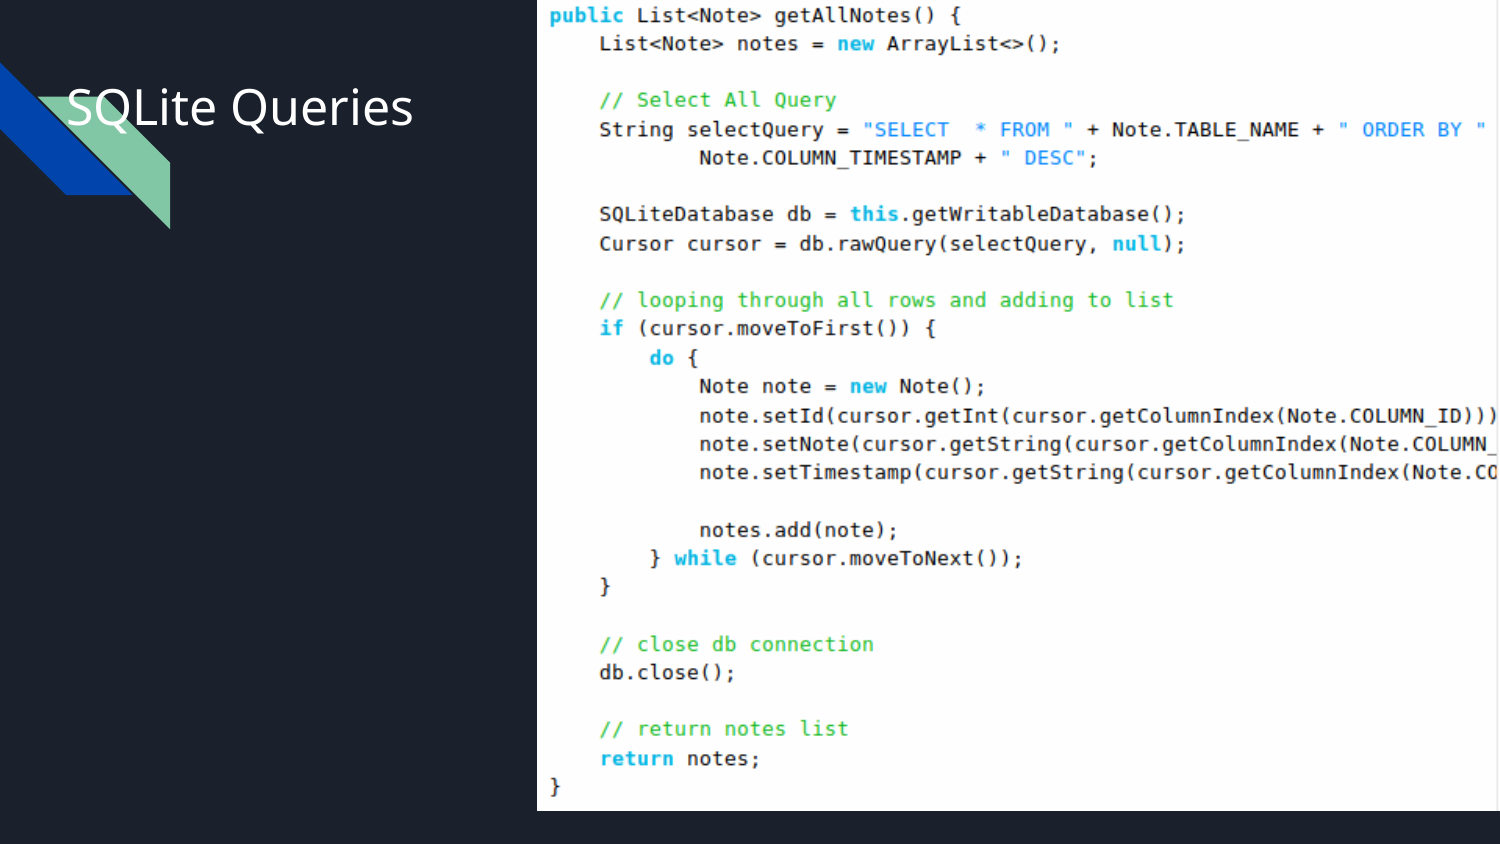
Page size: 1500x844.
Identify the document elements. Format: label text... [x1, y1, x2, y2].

picture [537, 0, 1500, 811]
title SQLite Queries [51, 60, 537, 167]
